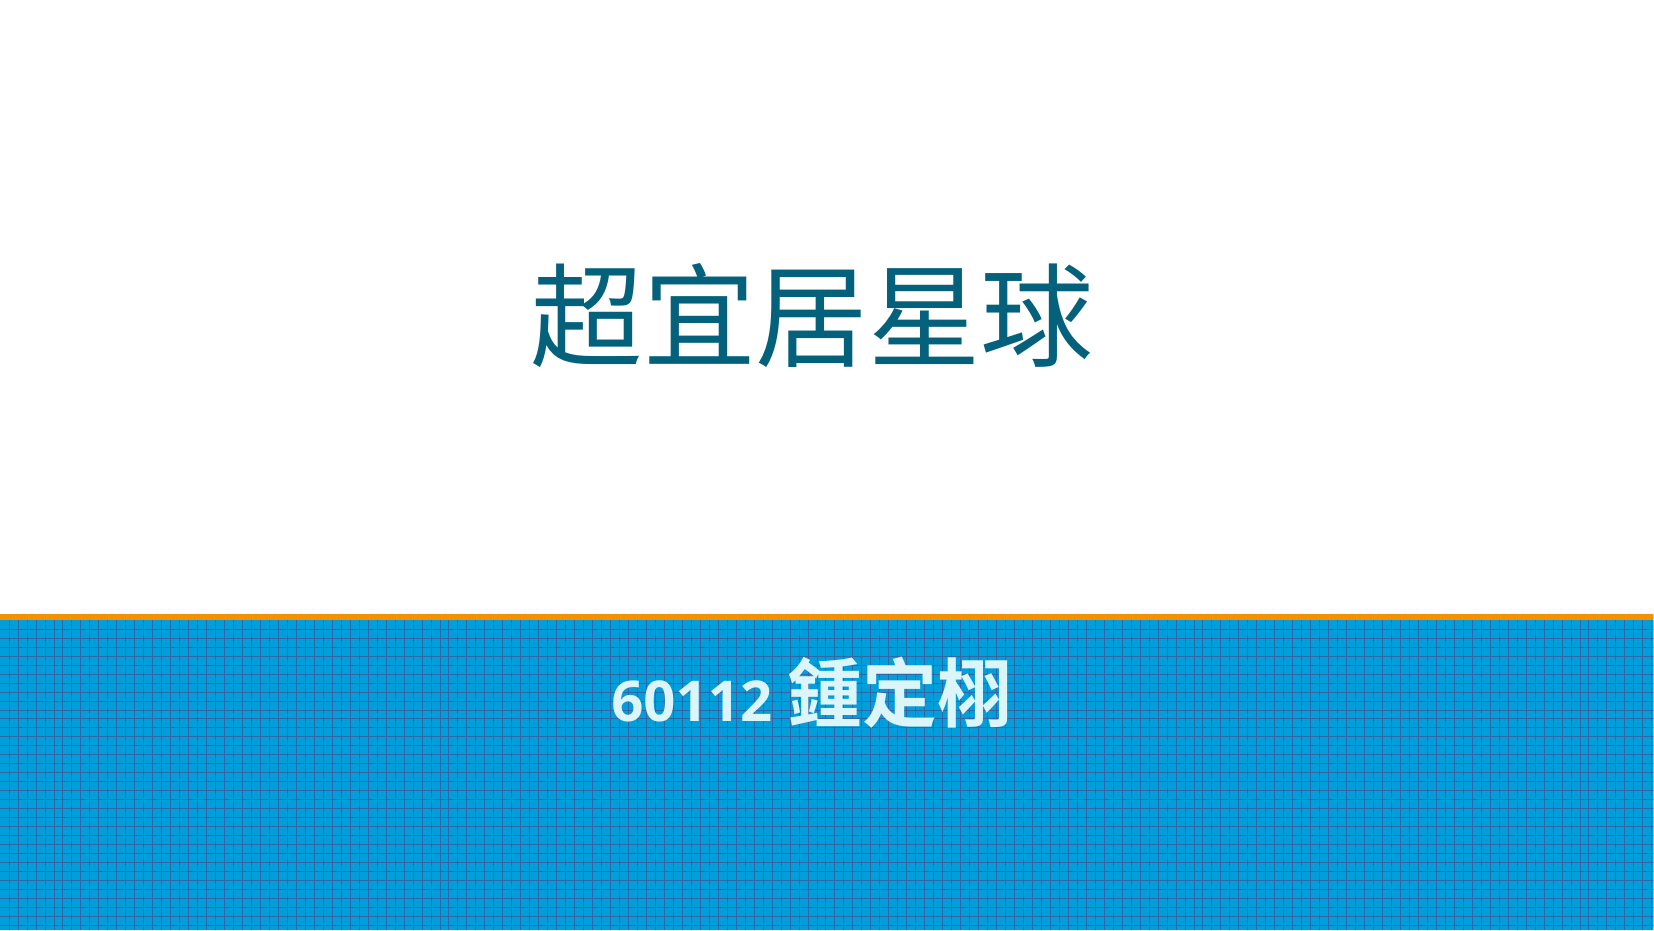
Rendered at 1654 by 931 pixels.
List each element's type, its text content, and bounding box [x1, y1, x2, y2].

subtitle 60112鍾定栩 [73, 634, 1551, 827]
title 超宜居星球 [73, 44, 1551, 576]
